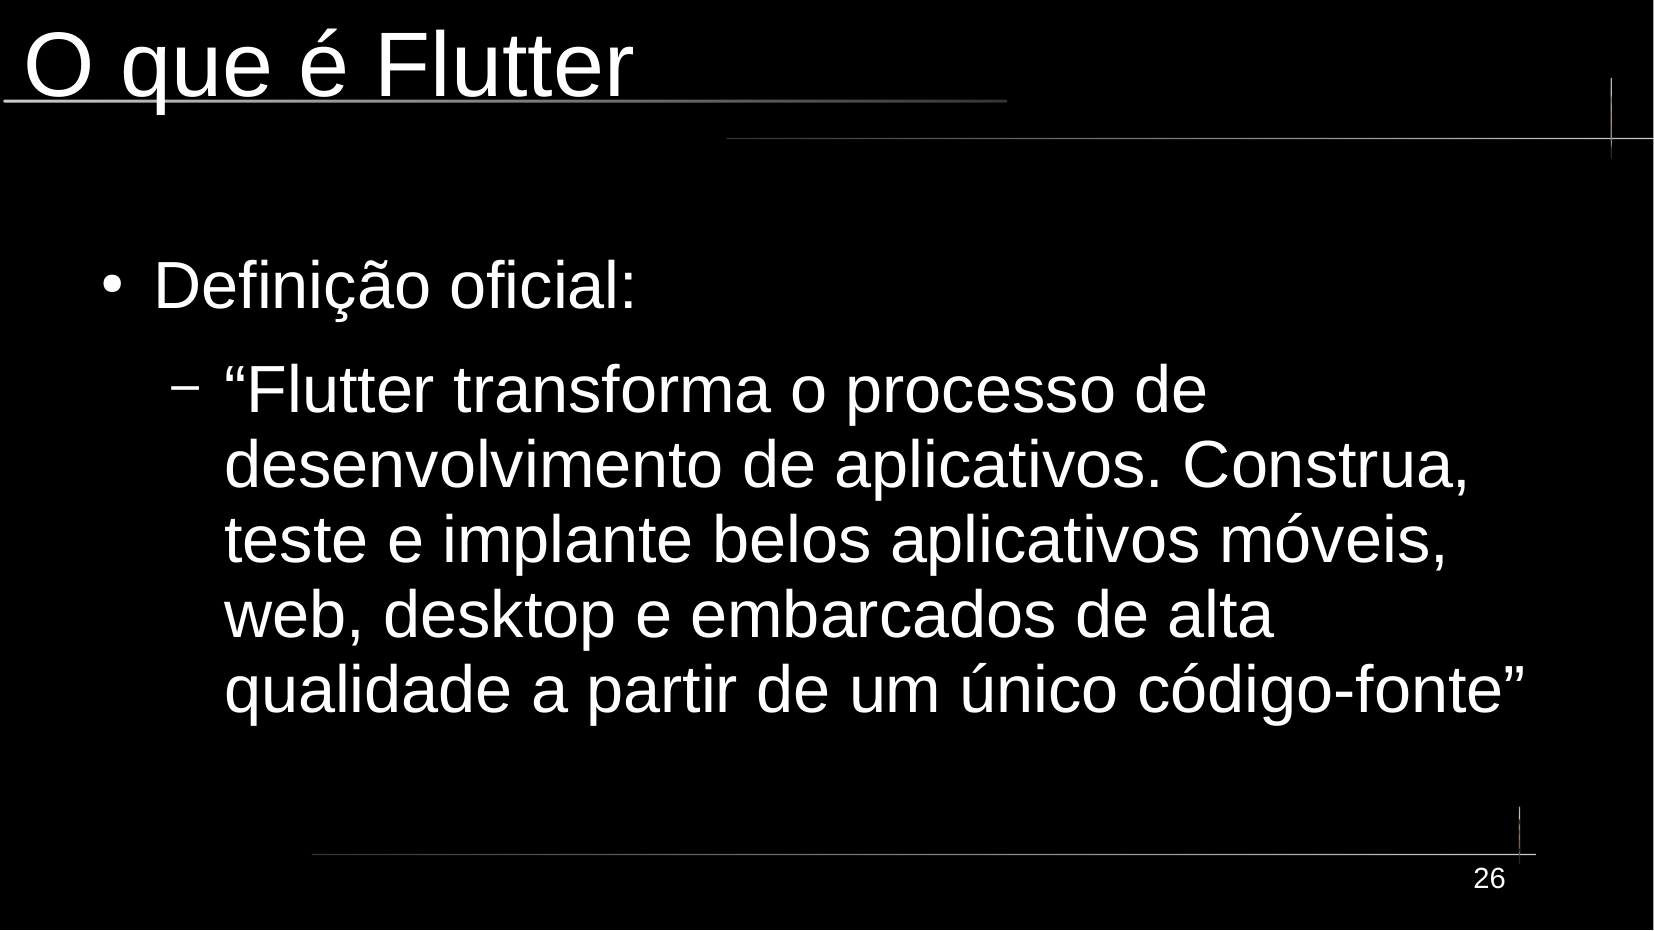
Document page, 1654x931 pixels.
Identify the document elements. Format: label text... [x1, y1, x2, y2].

title O que é Flutter [23, 11, 1589, 119]
subtitle Definição oficial: “Flutter transforma o processo de desenvolvimento de aplicativos. Construa, teste e implante belos aplicativos móveis, web, desktop e embarcados de alta qualidade a partir de um único código-fonte” [82, 217, 1571, 757]
